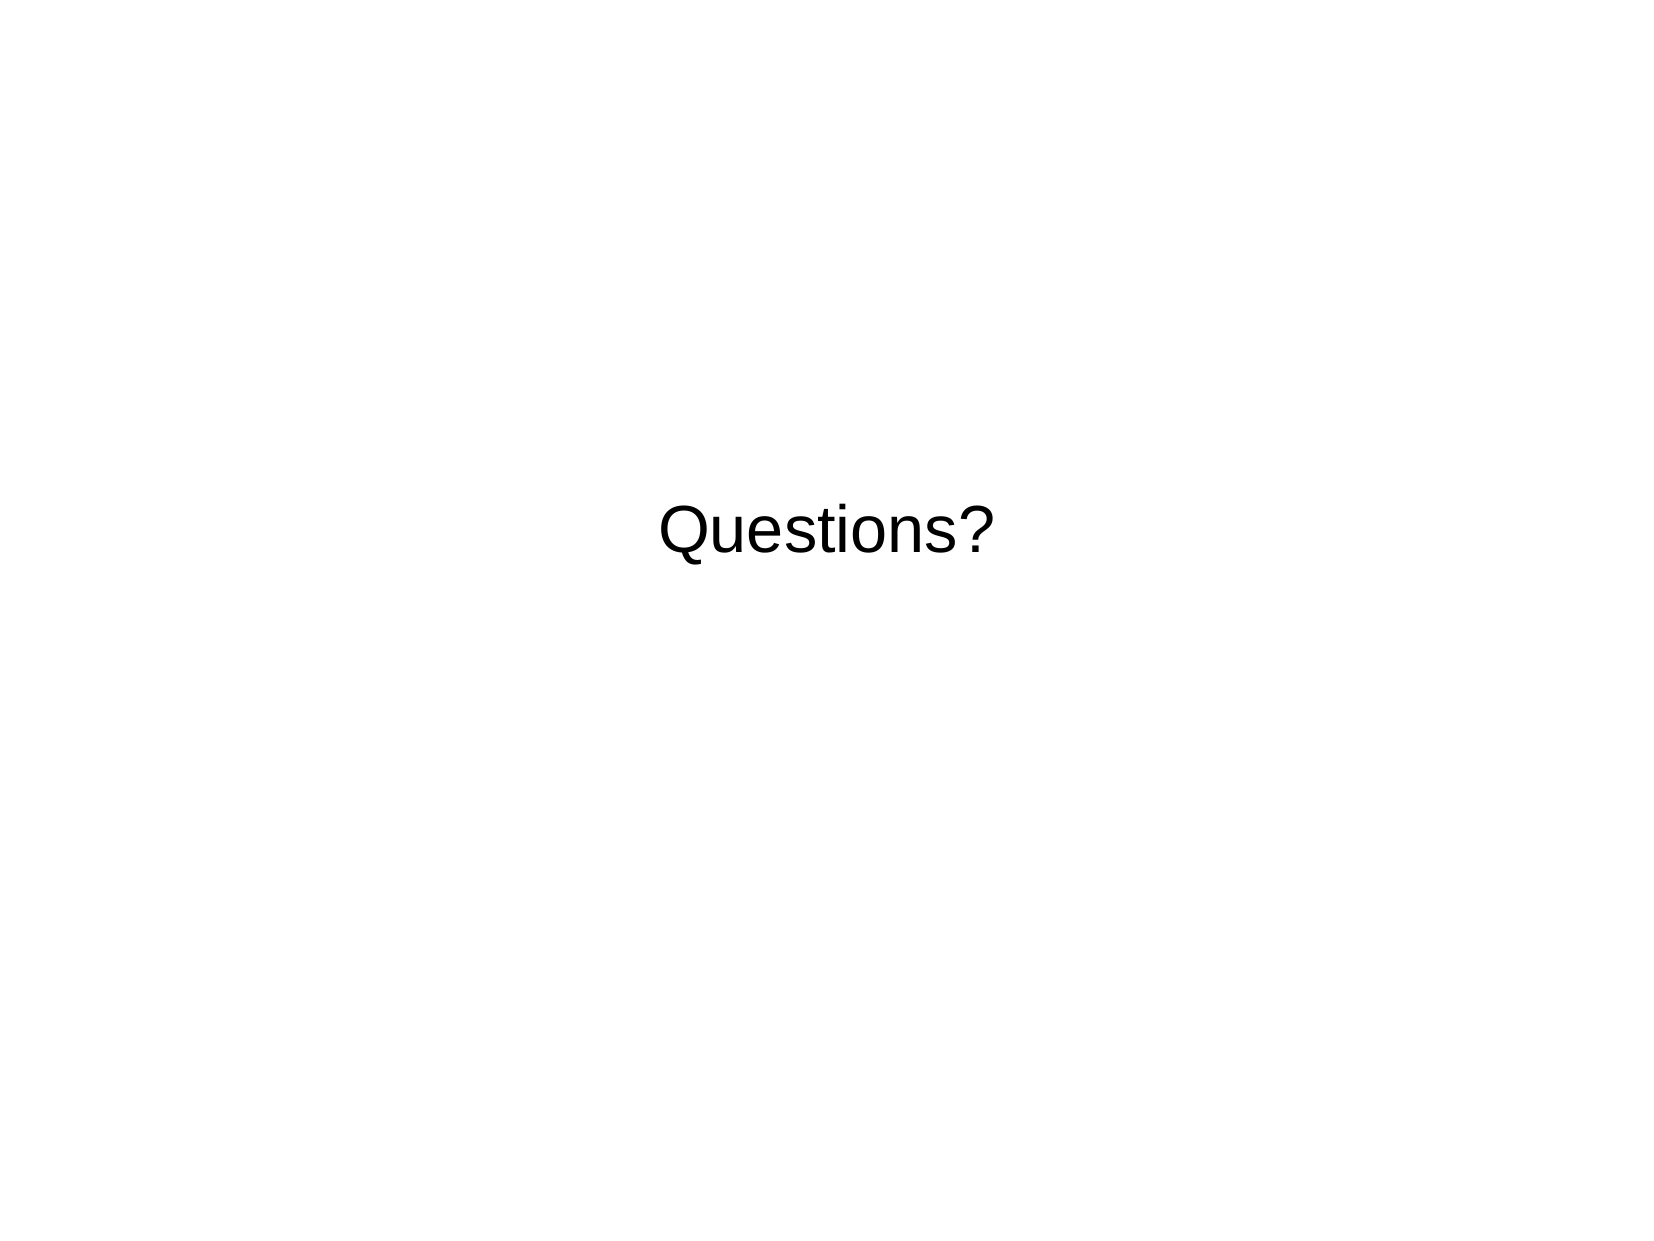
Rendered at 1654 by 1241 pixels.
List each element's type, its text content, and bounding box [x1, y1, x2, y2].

subtitle Questions? [82, 49, 1571, 1010]
